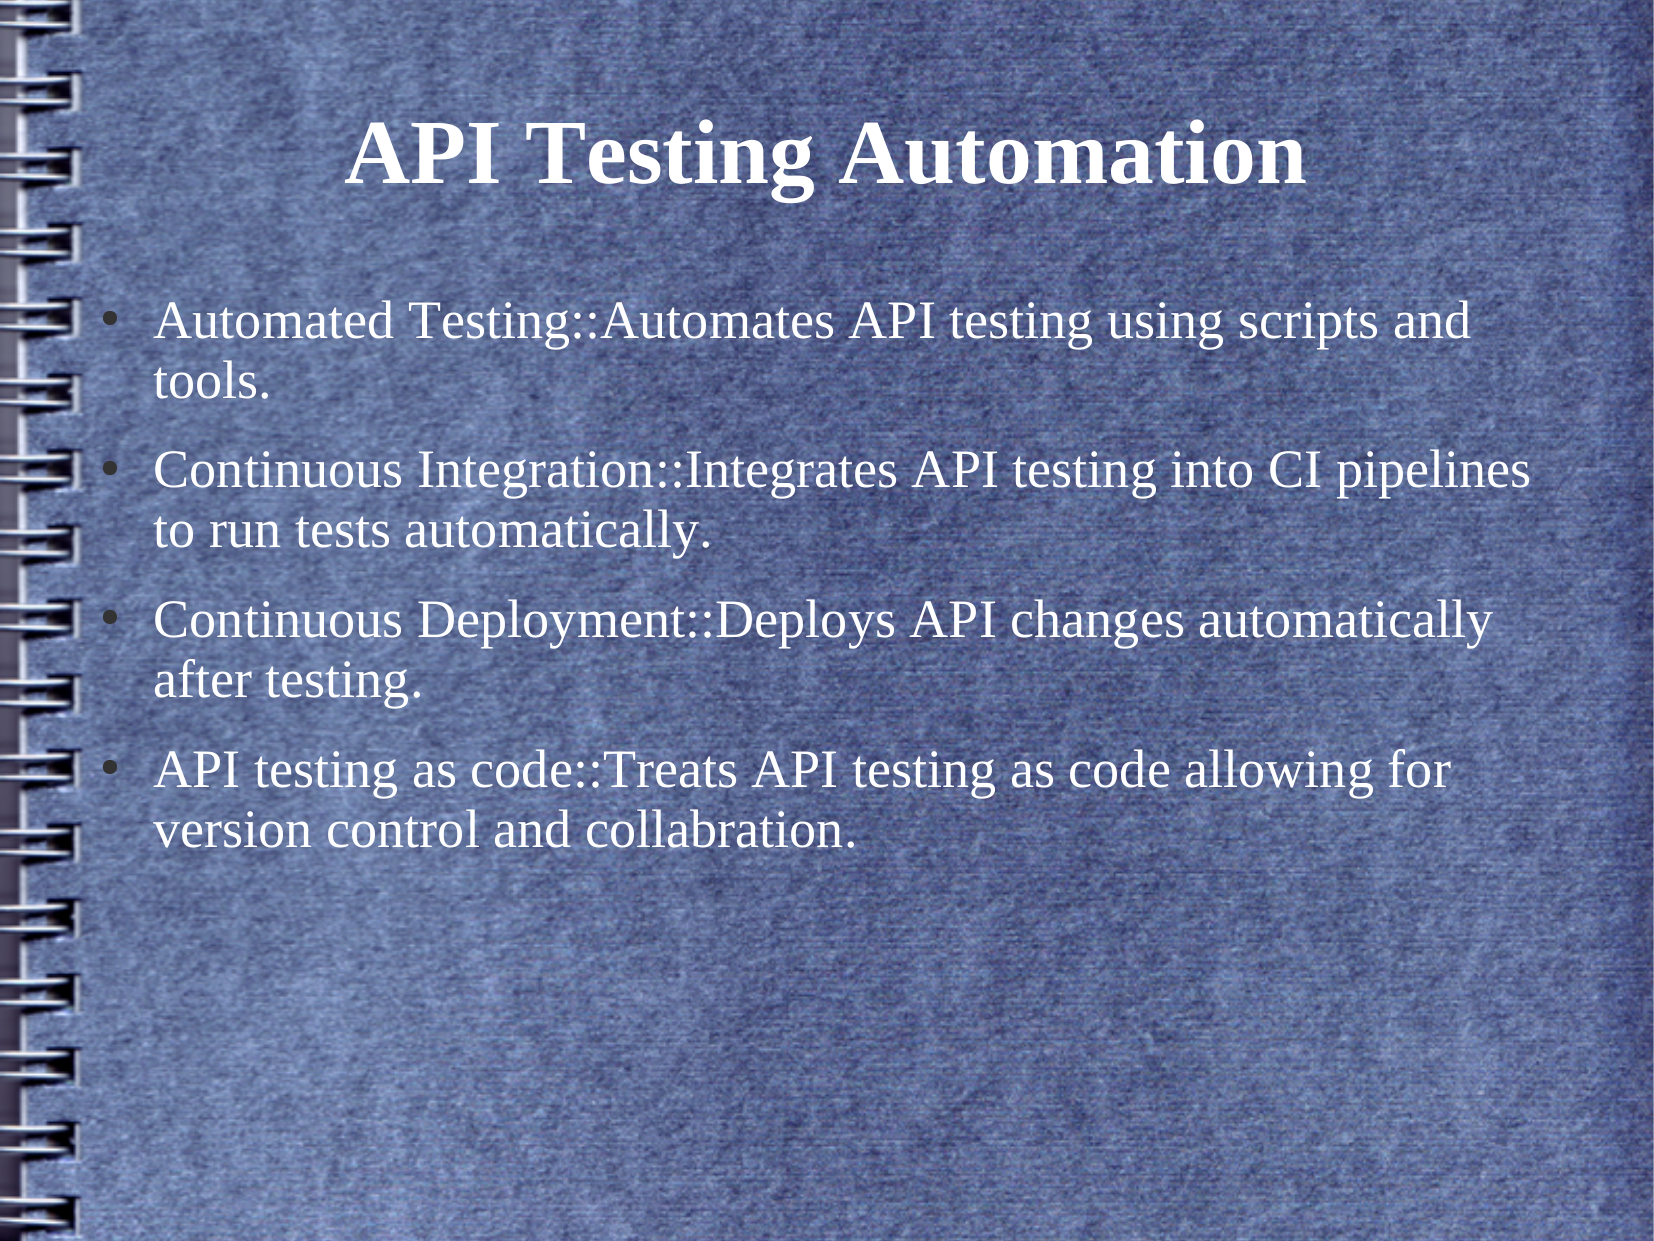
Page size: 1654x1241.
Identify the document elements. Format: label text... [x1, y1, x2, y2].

title API Testing Automation [82, 49, 1571, 257]
picture [0, 0, 1654, 1241]
list Automated Testing::Automates API testing using scripts and tools. Continuous Integration::Integrates API testing into CI pipelines to run tests automatically. Continuous Deployment::Deploys API changes automatically after testing. API testing as code::Treats API testing as code allowing for version control and collabration. [82, 290, 1571, 1109]
